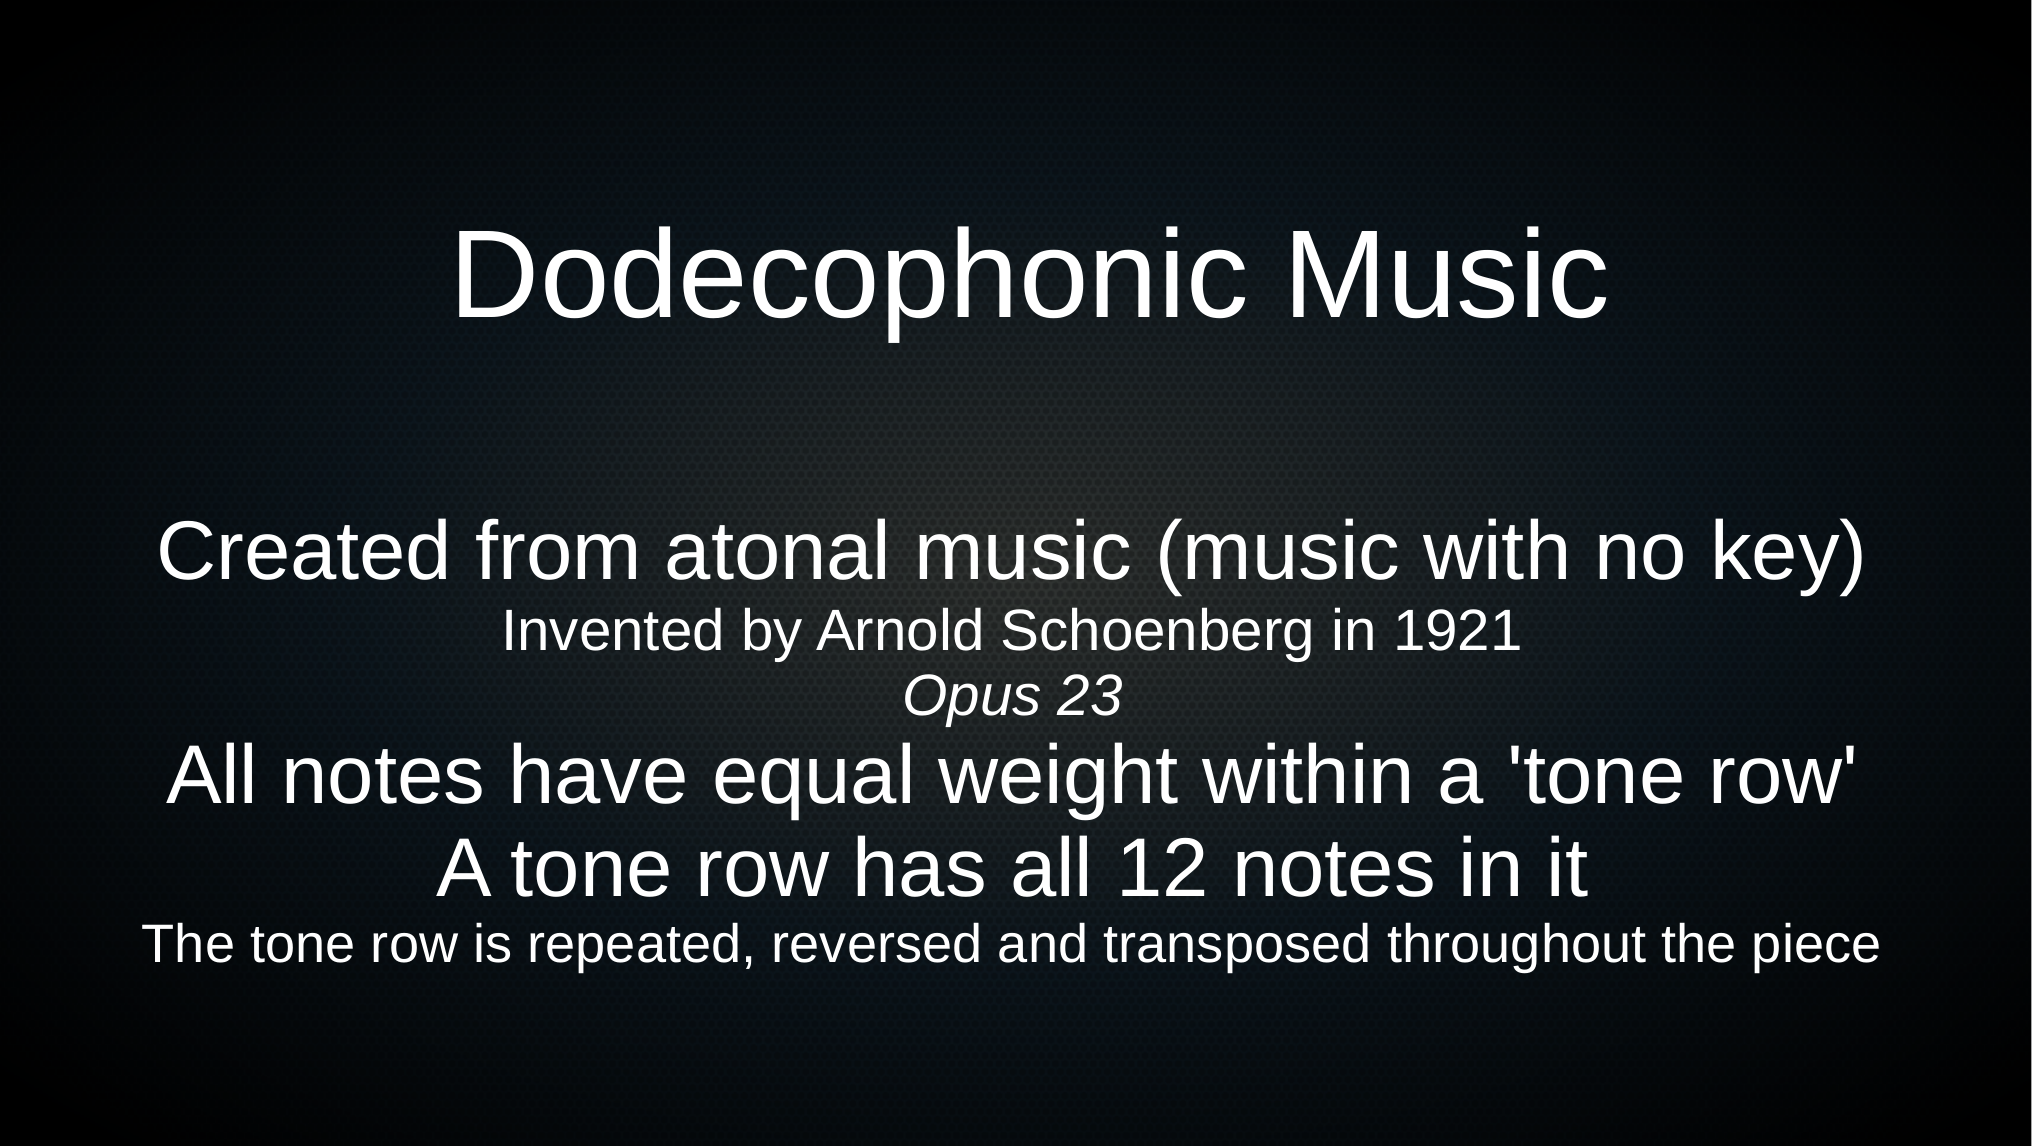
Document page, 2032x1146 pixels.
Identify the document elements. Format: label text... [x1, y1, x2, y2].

subtitle Dodecophonic Music [132, 128, 1928, 420]
picture [0, 0, 2032, 1146]
text_box Created from atonal music (music with no key) Invented by Arnold Schoenberg in 1921 Opus 23 All notes have equal weight within a 'tone row' A tone row has all 12 notes in it The tone row is repeated, reversed and transposed throughout the piece [98, 420, 1928, 1060]
